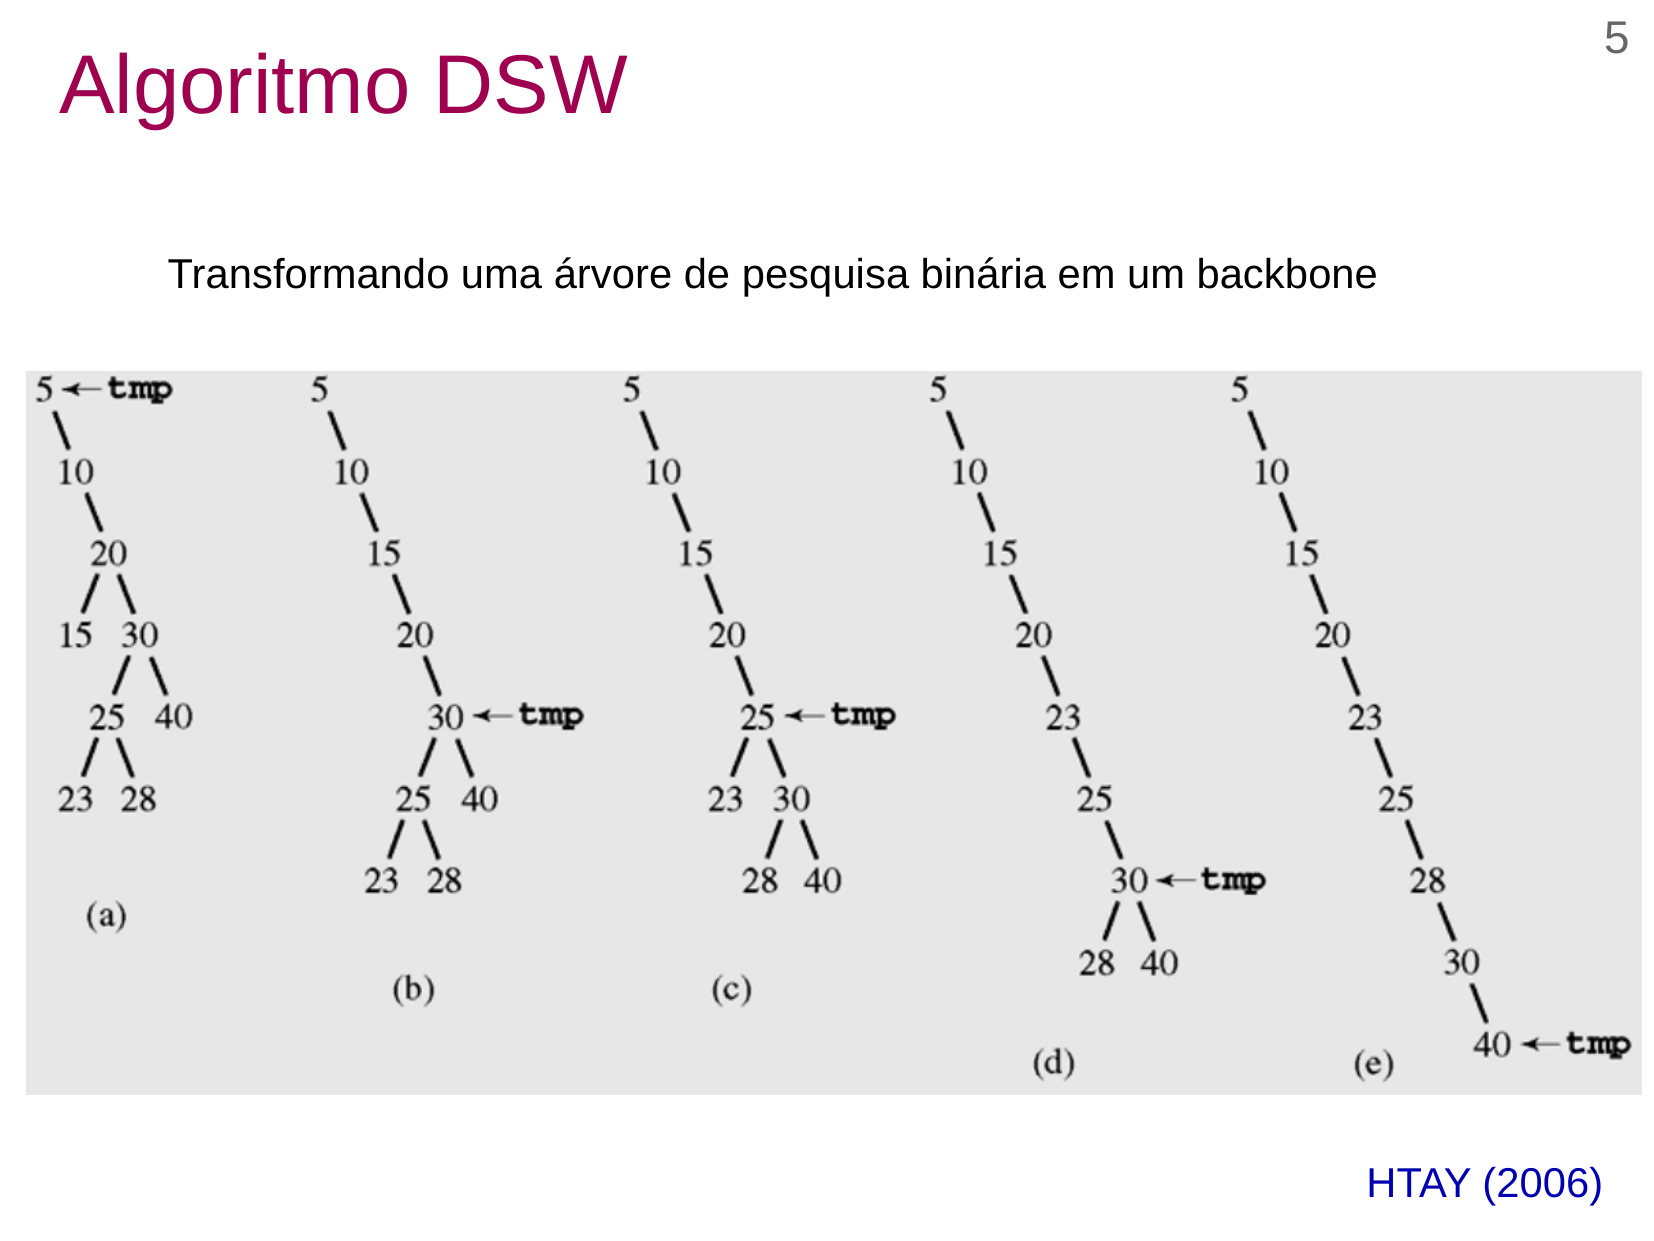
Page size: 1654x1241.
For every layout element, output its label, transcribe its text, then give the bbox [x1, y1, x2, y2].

title Algoritmo DSW [59, 29, 1595, 148]
picture [26, 371, 1642, 1095]
text_box HTAY (2006) [1328, 1145, 1619, 1214]
text_box Transformando uma árvore de pesquisa binária em um backbone [153, 236, 1394, 305]
